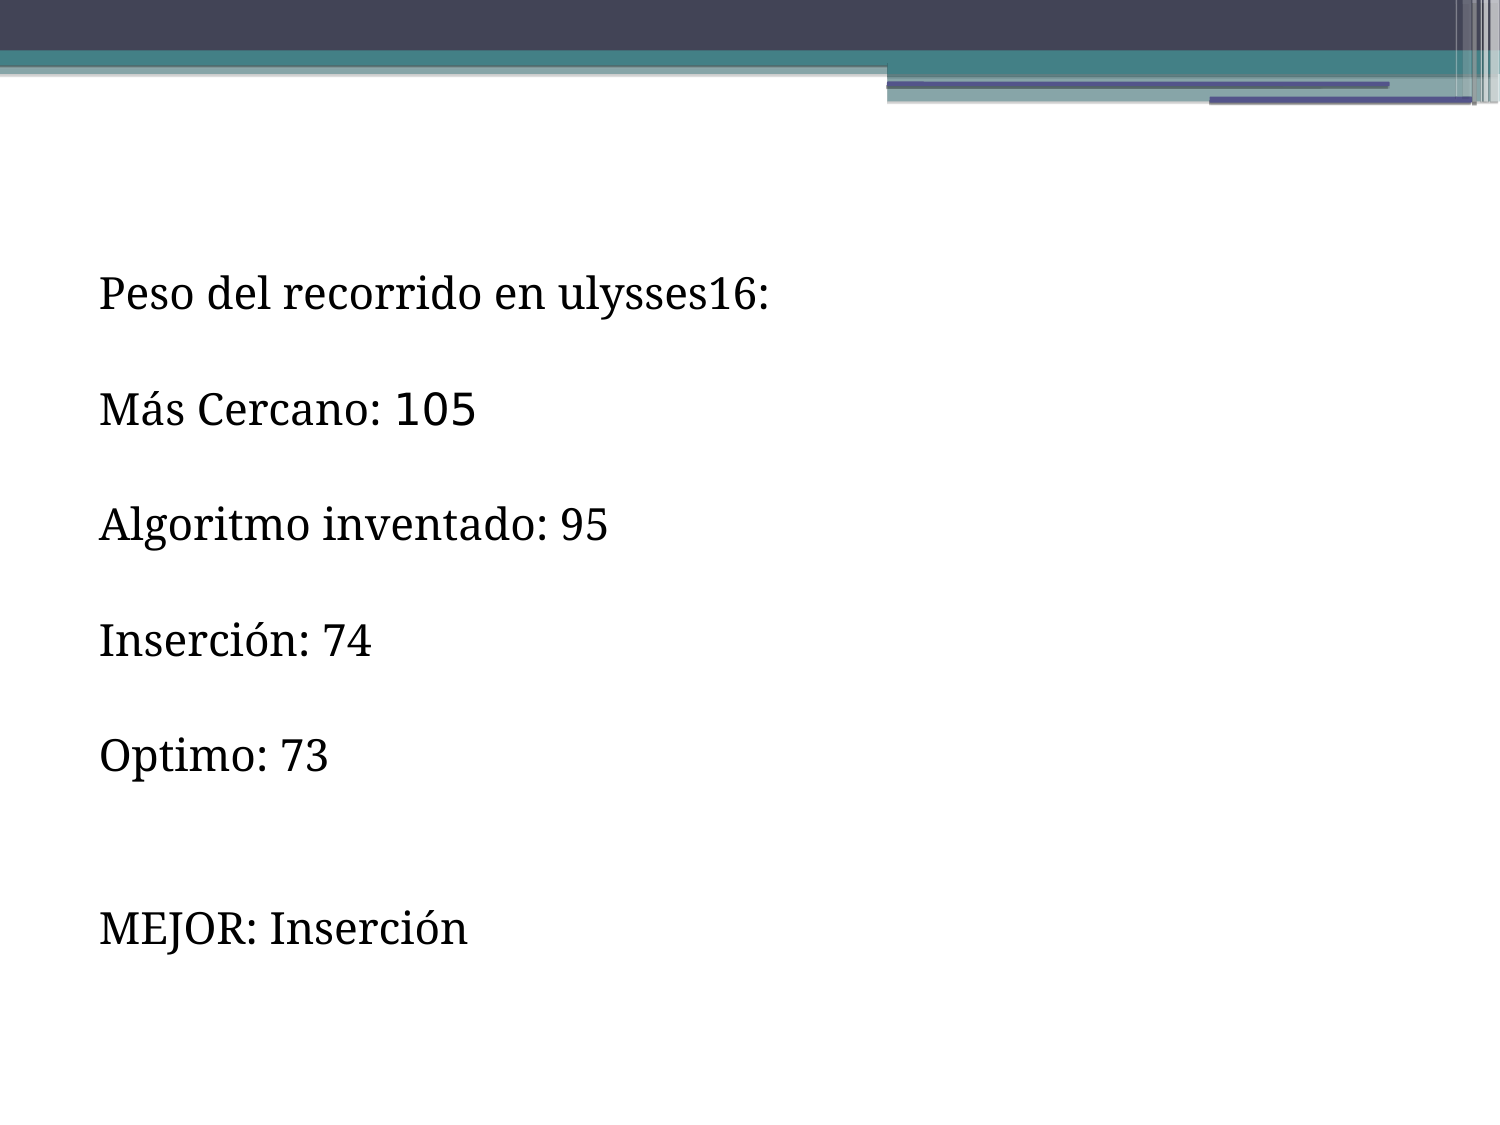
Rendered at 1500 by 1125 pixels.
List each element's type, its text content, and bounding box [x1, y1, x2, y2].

list Peso del recorrido en ulysses16: Más Cercano: 105 Algoritmo inventado: 95 Inserción: 74 Optimo: 73 MEJOR: Inserción [70, 257, 1421, 968]
